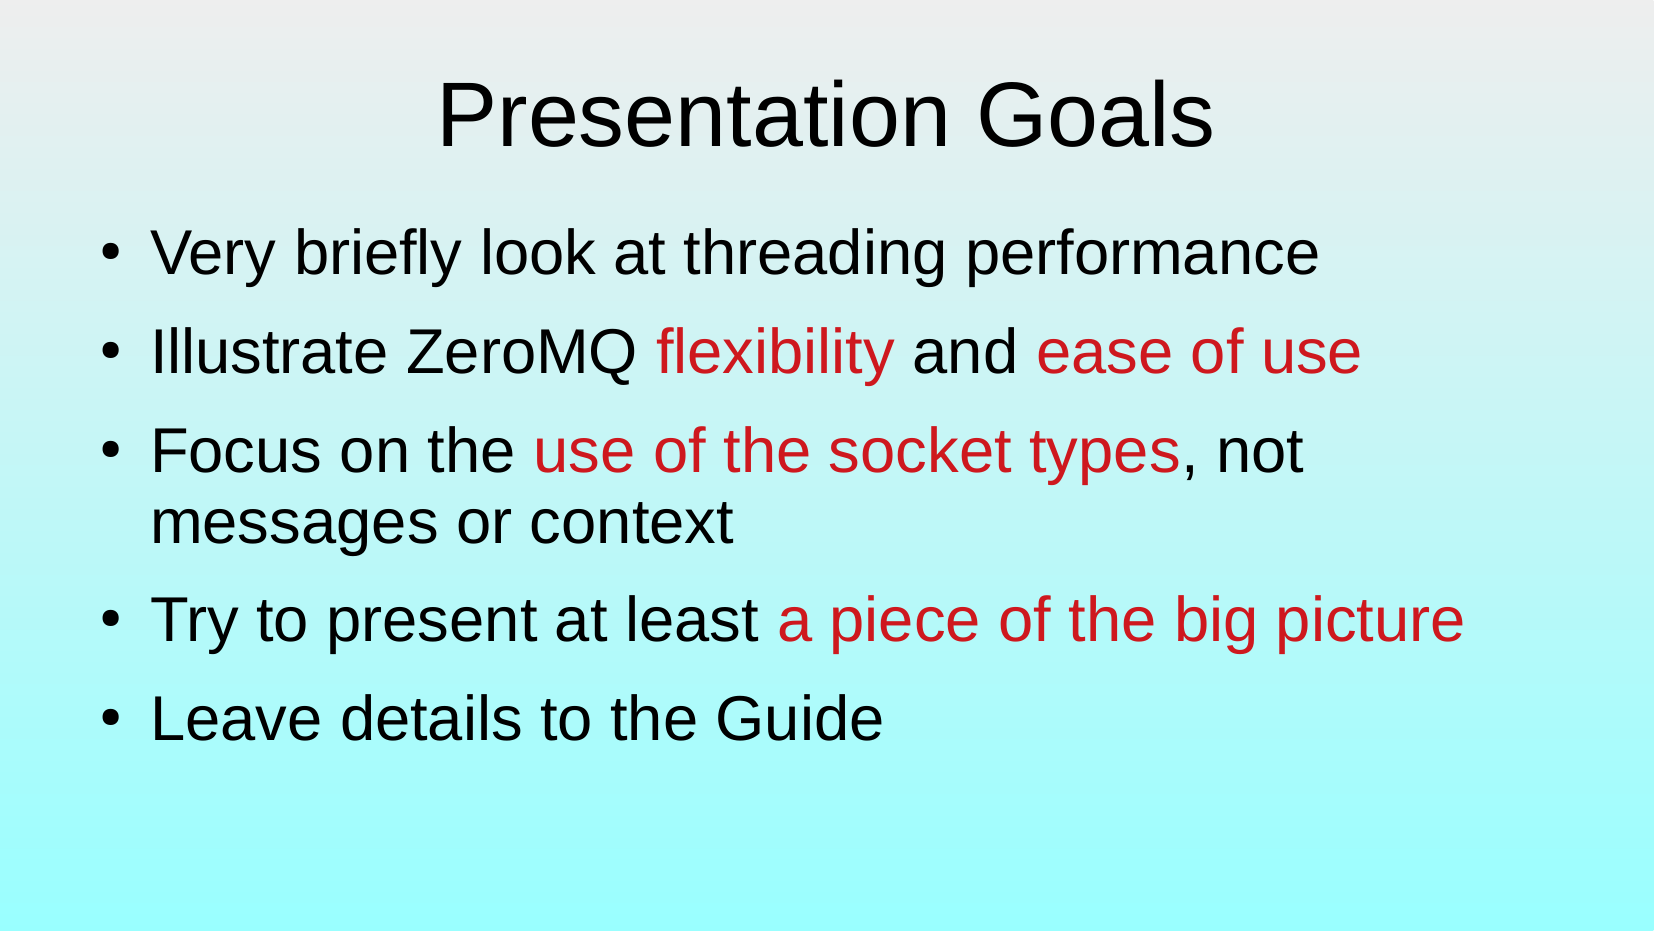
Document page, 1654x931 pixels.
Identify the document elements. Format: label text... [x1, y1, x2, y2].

title Presentation Goals [82, 37, 1571, 193]
list Very briefly look at threading performance Illustrate ZeroMQ flexibility and ease of use Focus on the use of the socket types, not messages or context Try to present at least a piece of the big picture Leave details to the Guide [82, 217, 1571, 758]
